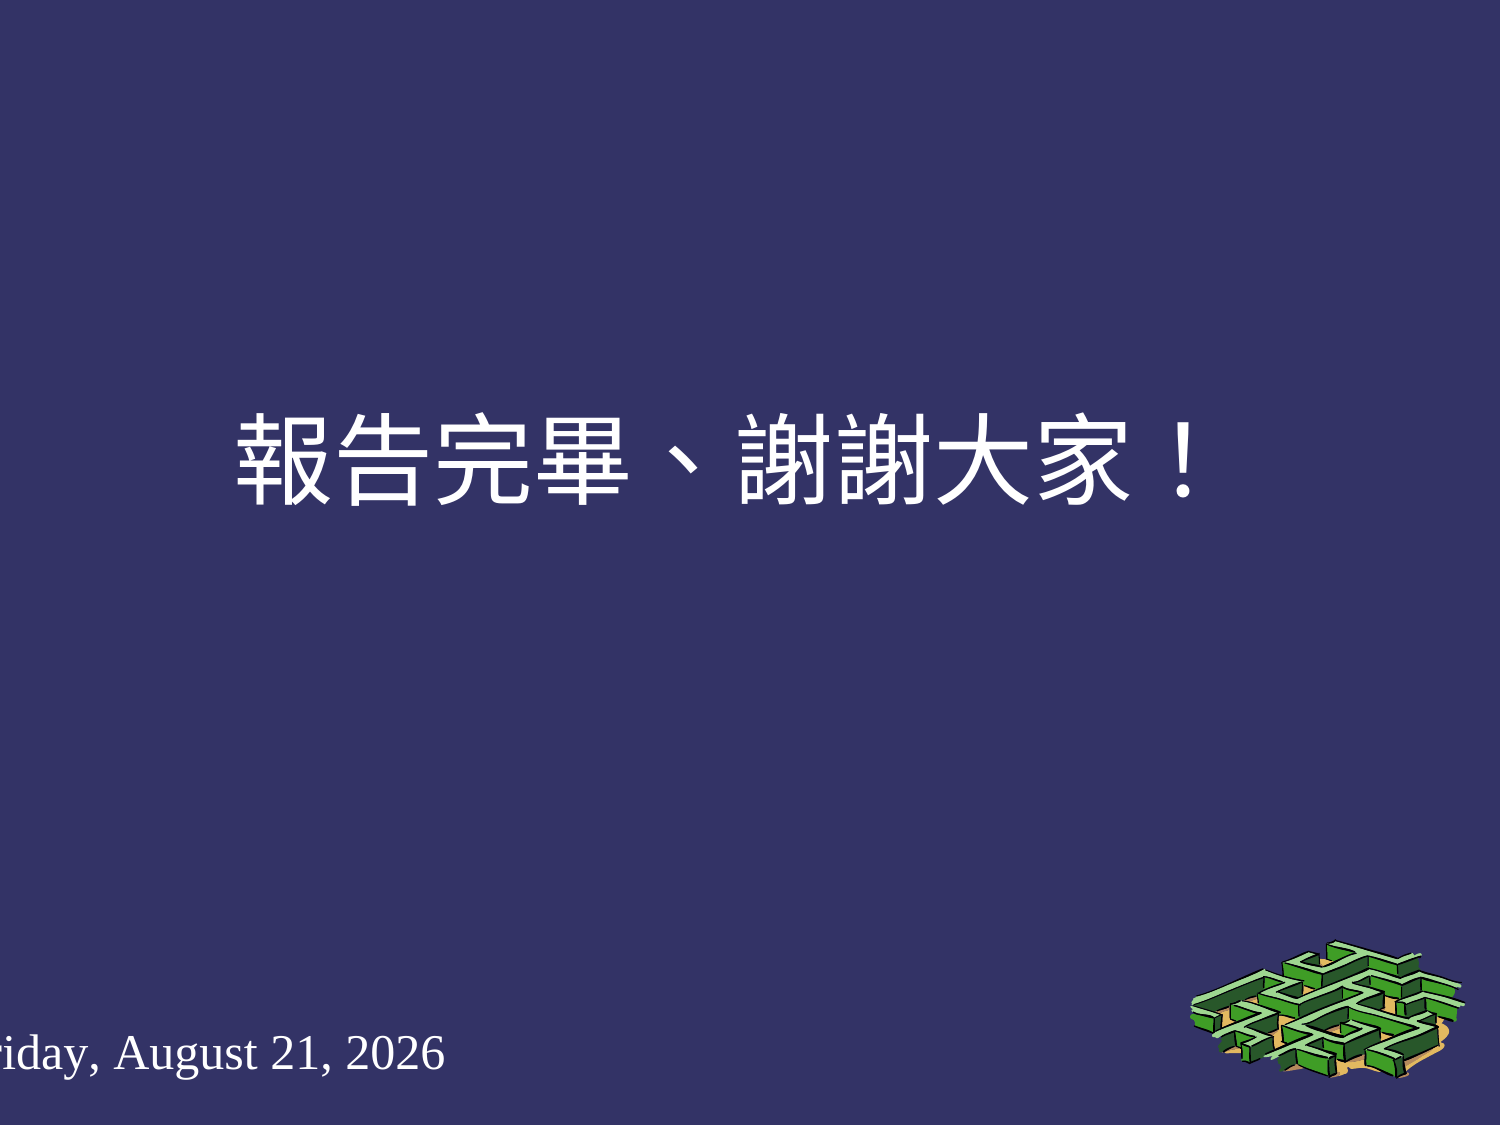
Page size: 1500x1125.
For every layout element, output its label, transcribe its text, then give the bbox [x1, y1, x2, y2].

text_box 報告完畢、謝謝大家！ [218, 373, 1249, 534]
